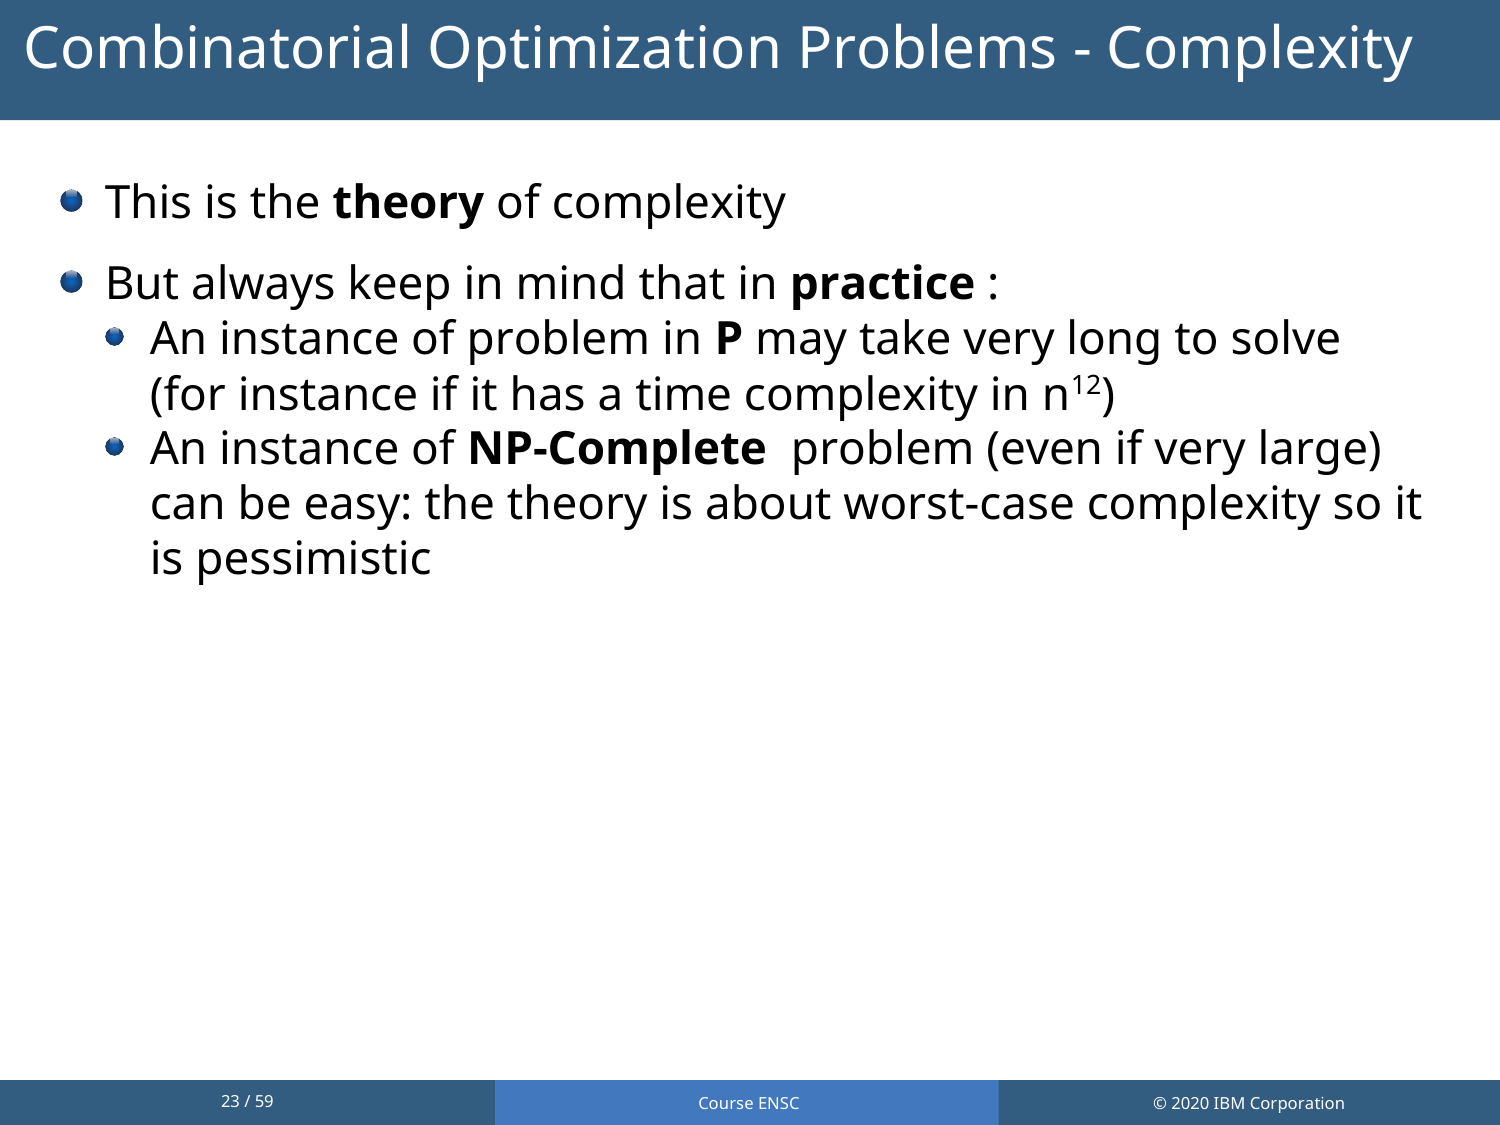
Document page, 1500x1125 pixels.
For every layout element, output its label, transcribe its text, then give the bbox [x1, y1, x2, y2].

list This is the theory of complexity But always keep in mind that in practice : An instance of problem in P may take very long to solve (for instance if it has a time complexity in n12) An instance of NP-Complete problem (even if very large) can be easy: the theory is about worst-case complexity so it is pessimistic [45, 165, 1441, 1013]
title Combinatorial Optimization Problems - Complexity [0, 0, 1500, 121]
